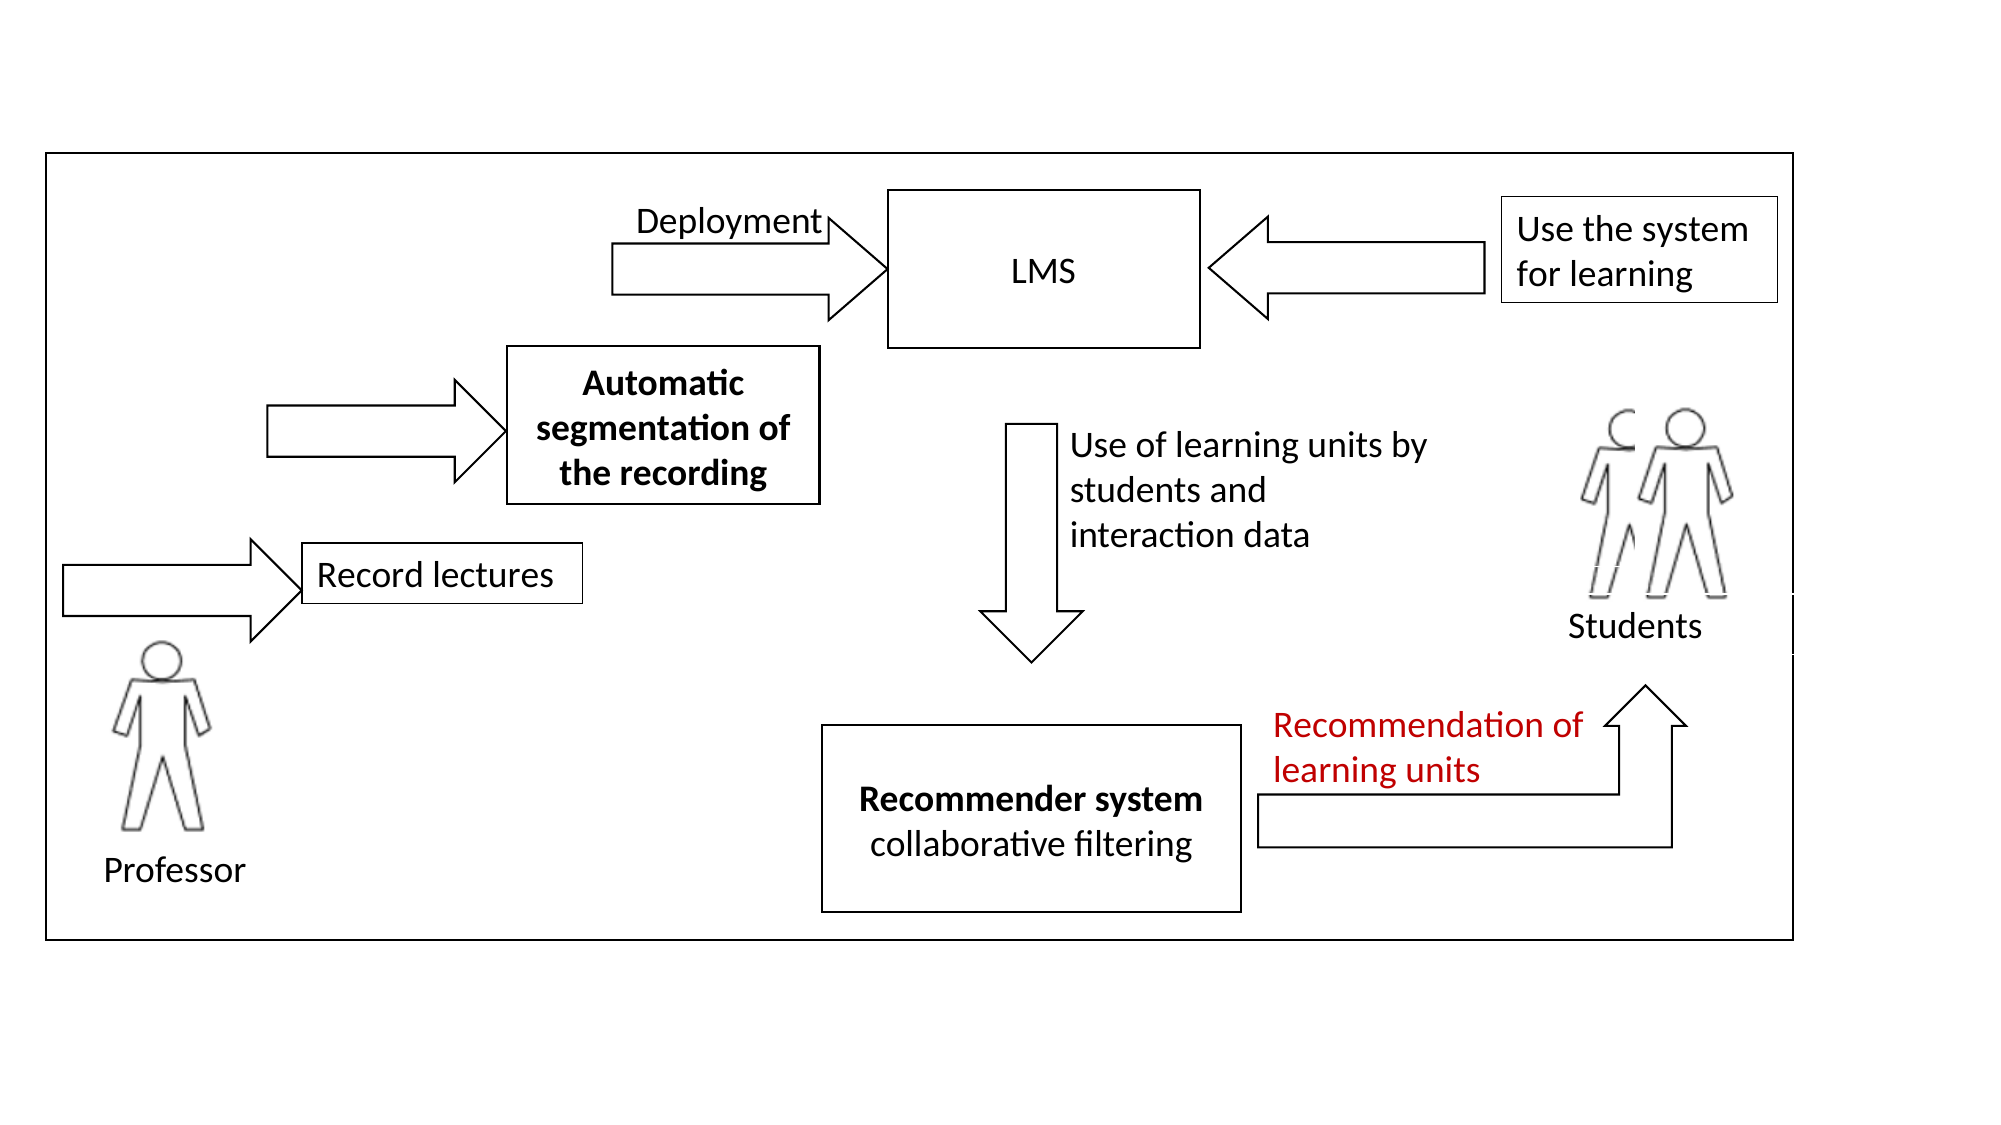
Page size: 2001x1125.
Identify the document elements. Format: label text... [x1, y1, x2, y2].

picture [1636, 400, 1743, 593]
text_box Students [1553, 593, 1801, 655]
text_box Use the system for learning [1501, 196, 1778, 303]
picture [104, 639, 228, 837]
text_box Deployment [621, 188, 897, 250]
text_box LMS [888, 190, 1200, 348]
text_box Recommender system collaborative filtering [822, 725, 1241, 912]
text_box Record lectures [301, 542, 583, 604]
text_box Automatic segmentation of the recording [507, 346, 820, 504]
text_box Use of learning units by students and interaction data [1054, 412, 1445, 565]
text_box Professor [80, 837, 285, 899]
text_box Recommendation of learning units [1258, 692, 1623, 794]
picture [1579, 401, 1635, 566]
text_box [46, 153, 1793, 940]
